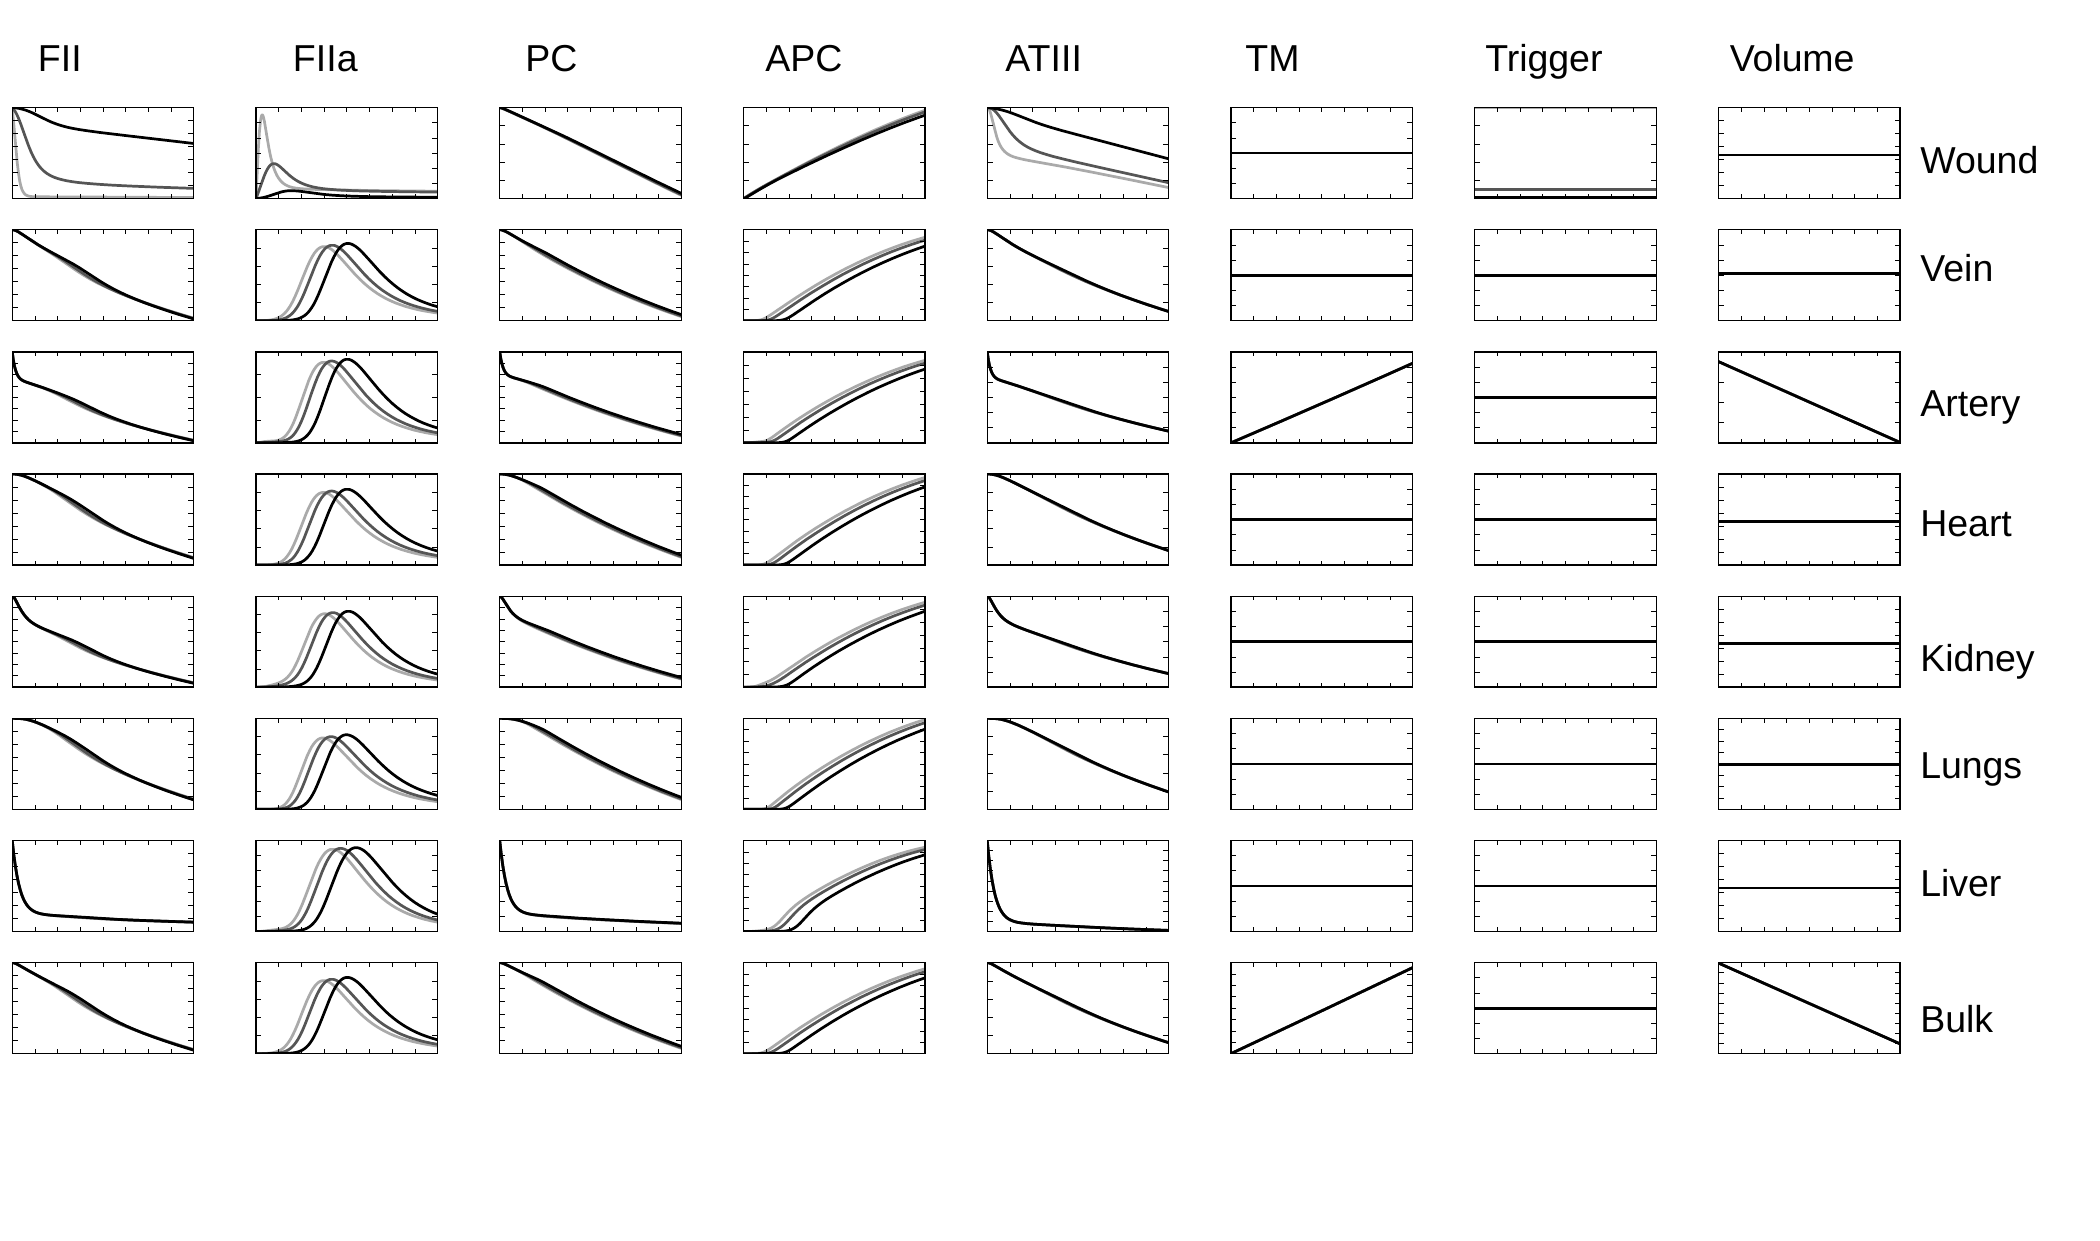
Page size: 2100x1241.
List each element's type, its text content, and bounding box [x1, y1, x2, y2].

text_box Bulk [1905, 991, 2063, 1052]
text_box Heart [1905, 495, 2063, 556]
text_box PC [510, 30, 668, 99]
text_box Liver [1905, 855, 2063, 916]
text_box Vein [1905, 240, 2063, 301]
text_box TM [1230, 30, 1388, 99]
text_box Artery [1905, 374, 2100, 513]
text_box Lungs [1905, 737, 2097, 835]
text_box ATIII [990, 30, 1148, 99]
text_box FII [23, 30, 181, 99]
text_box APC [750, 30, 908, 99]
picture [0, 89, 1924, 1081]
text_box FIIa [278, 30, 436, 99]
text_box Volume [1715, 30, 1921, 127]
text_box Kidney [1905, 629, 2097, 727]
text_box Trigger [1470, 30, 1677, 127]
text_box Wound [1905, 131, 2100, 229]
